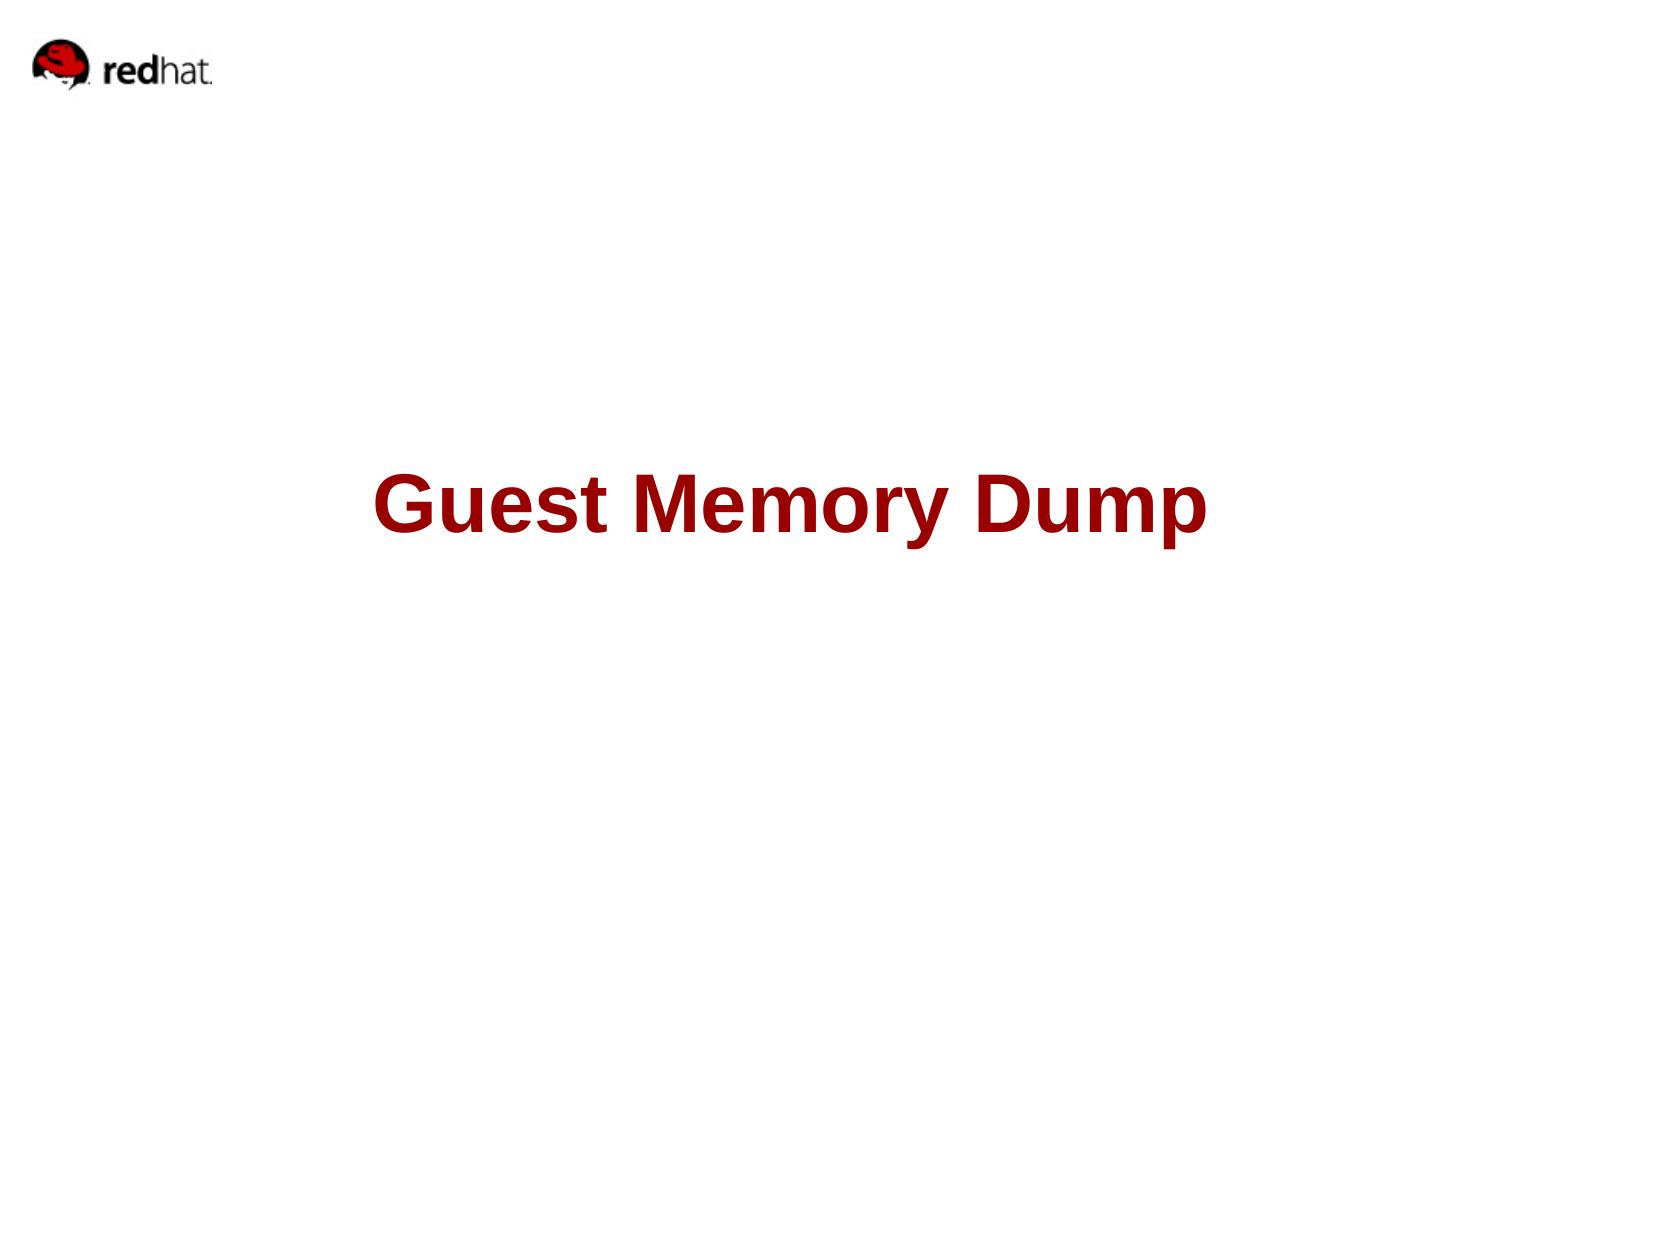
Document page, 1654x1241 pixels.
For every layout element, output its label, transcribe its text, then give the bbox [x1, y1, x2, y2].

text_box Guest Memory Dump [195, 450, 1358, 571]
picture [31, 37, 212, 98]
